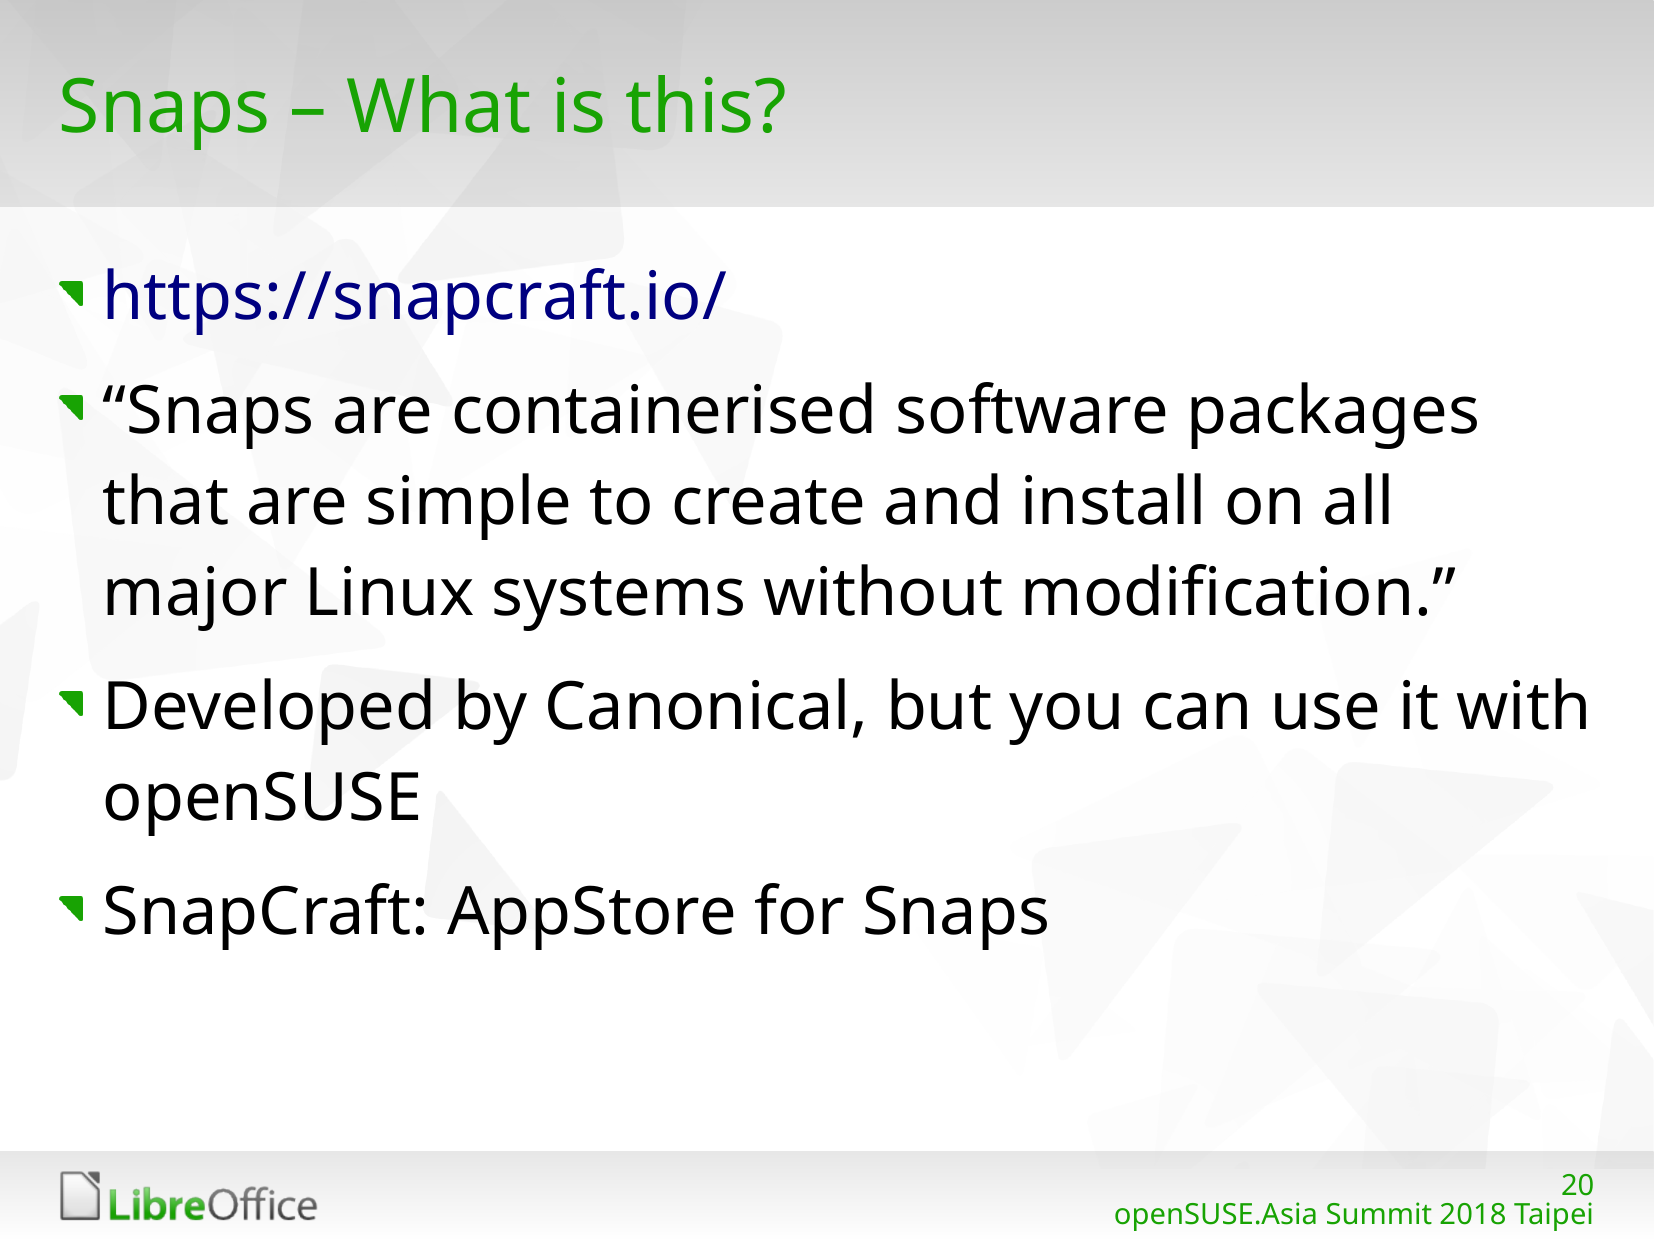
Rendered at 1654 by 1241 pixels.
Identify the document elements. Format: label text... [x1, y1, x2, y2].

list https://snapcraft.io/ “Snaps are containerised software packages that are simple to create and install on all major Linux systems without modification.” Developed by Canonical, but you can use it with openSUSE SnapCraft: AppStore for Snaps [59, 248, 1595, 1010]
picture [0, 0, 783, 931]
title Snaps – What is this? [59, 29, 1595, 178]
picture [41, 1152, 337, 1240]
picture [915, 548, 1654, 1169]
